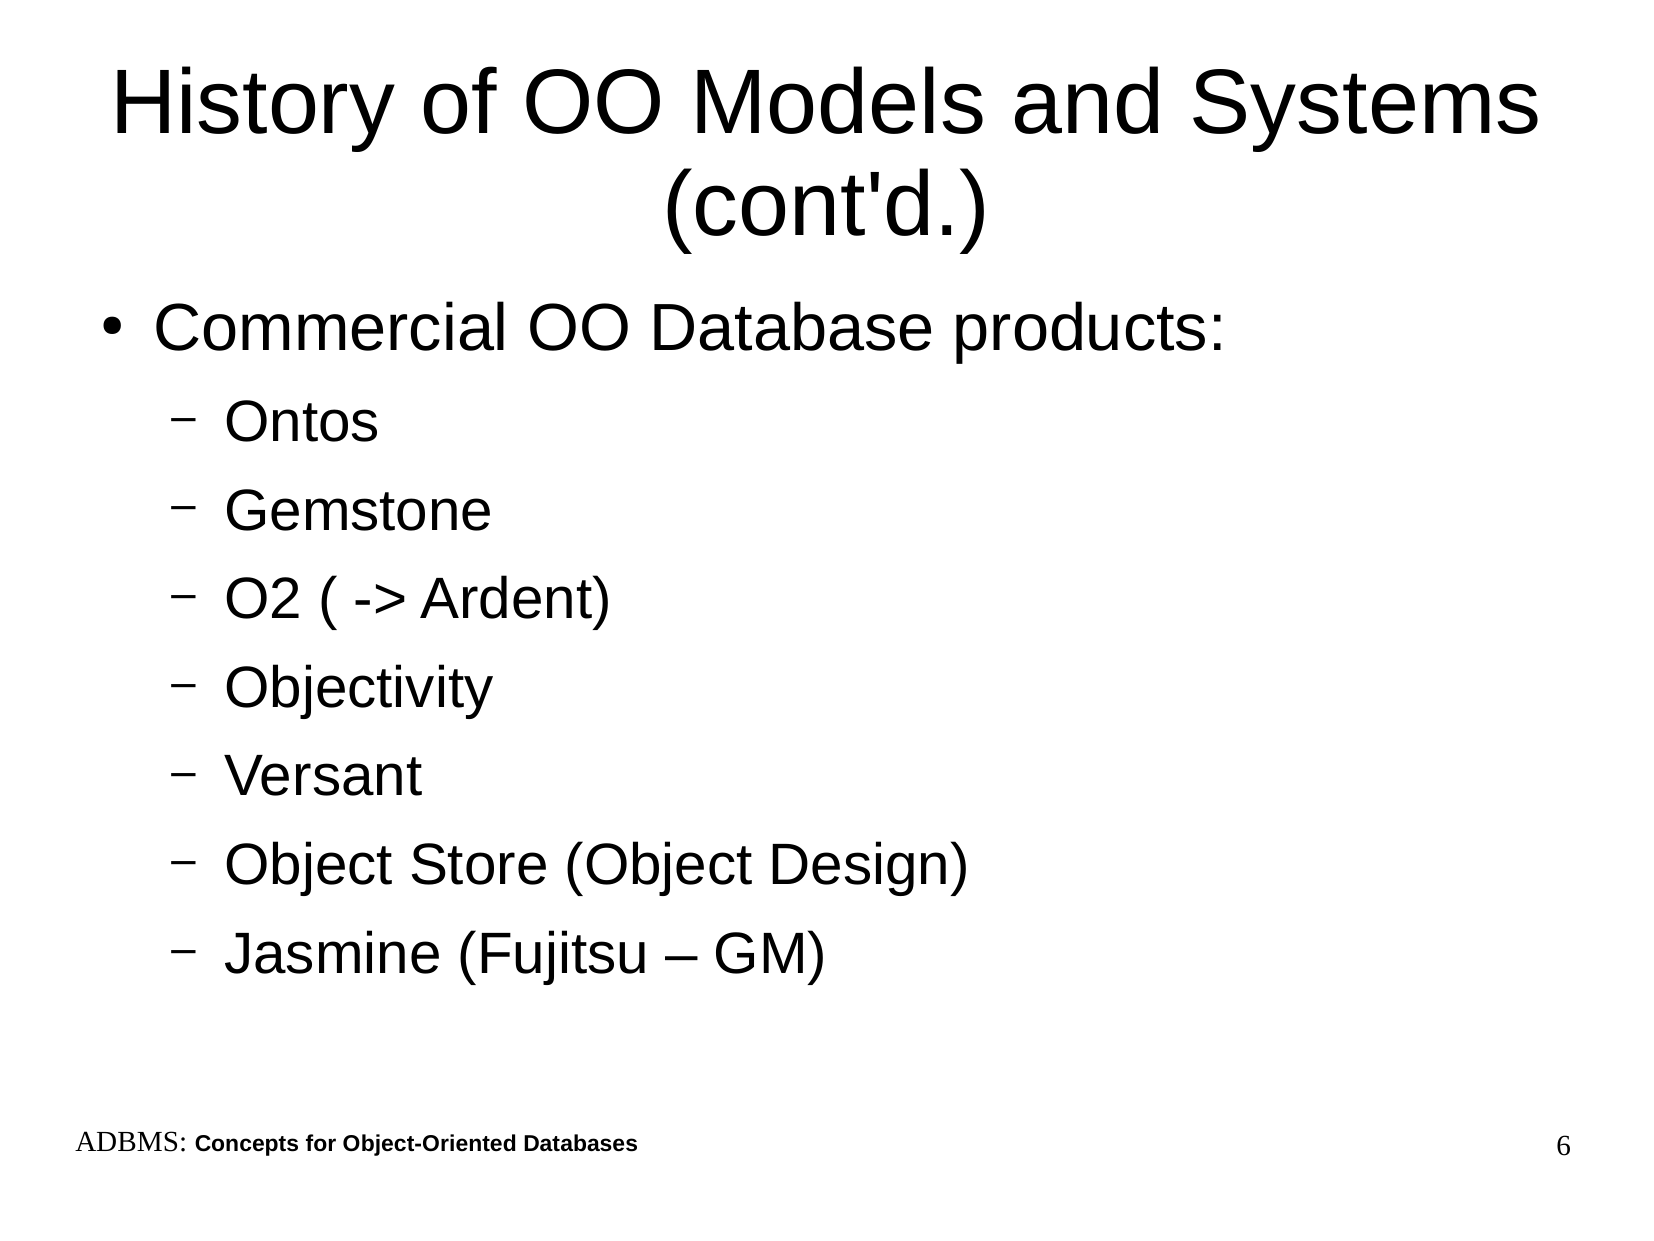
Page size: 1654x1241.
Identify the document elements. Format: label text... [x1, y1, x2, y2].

list Commercial OO Database products: Ontos Gemstone O2 ( -> Ardent) Objectivity Versant Object Store (Object Design) Jasmine (Fujitsu – GM) [82, 290, 1571, 1096]
title History of OO Models and Systems (cont'd.) [82, 49, 1571, 257]
